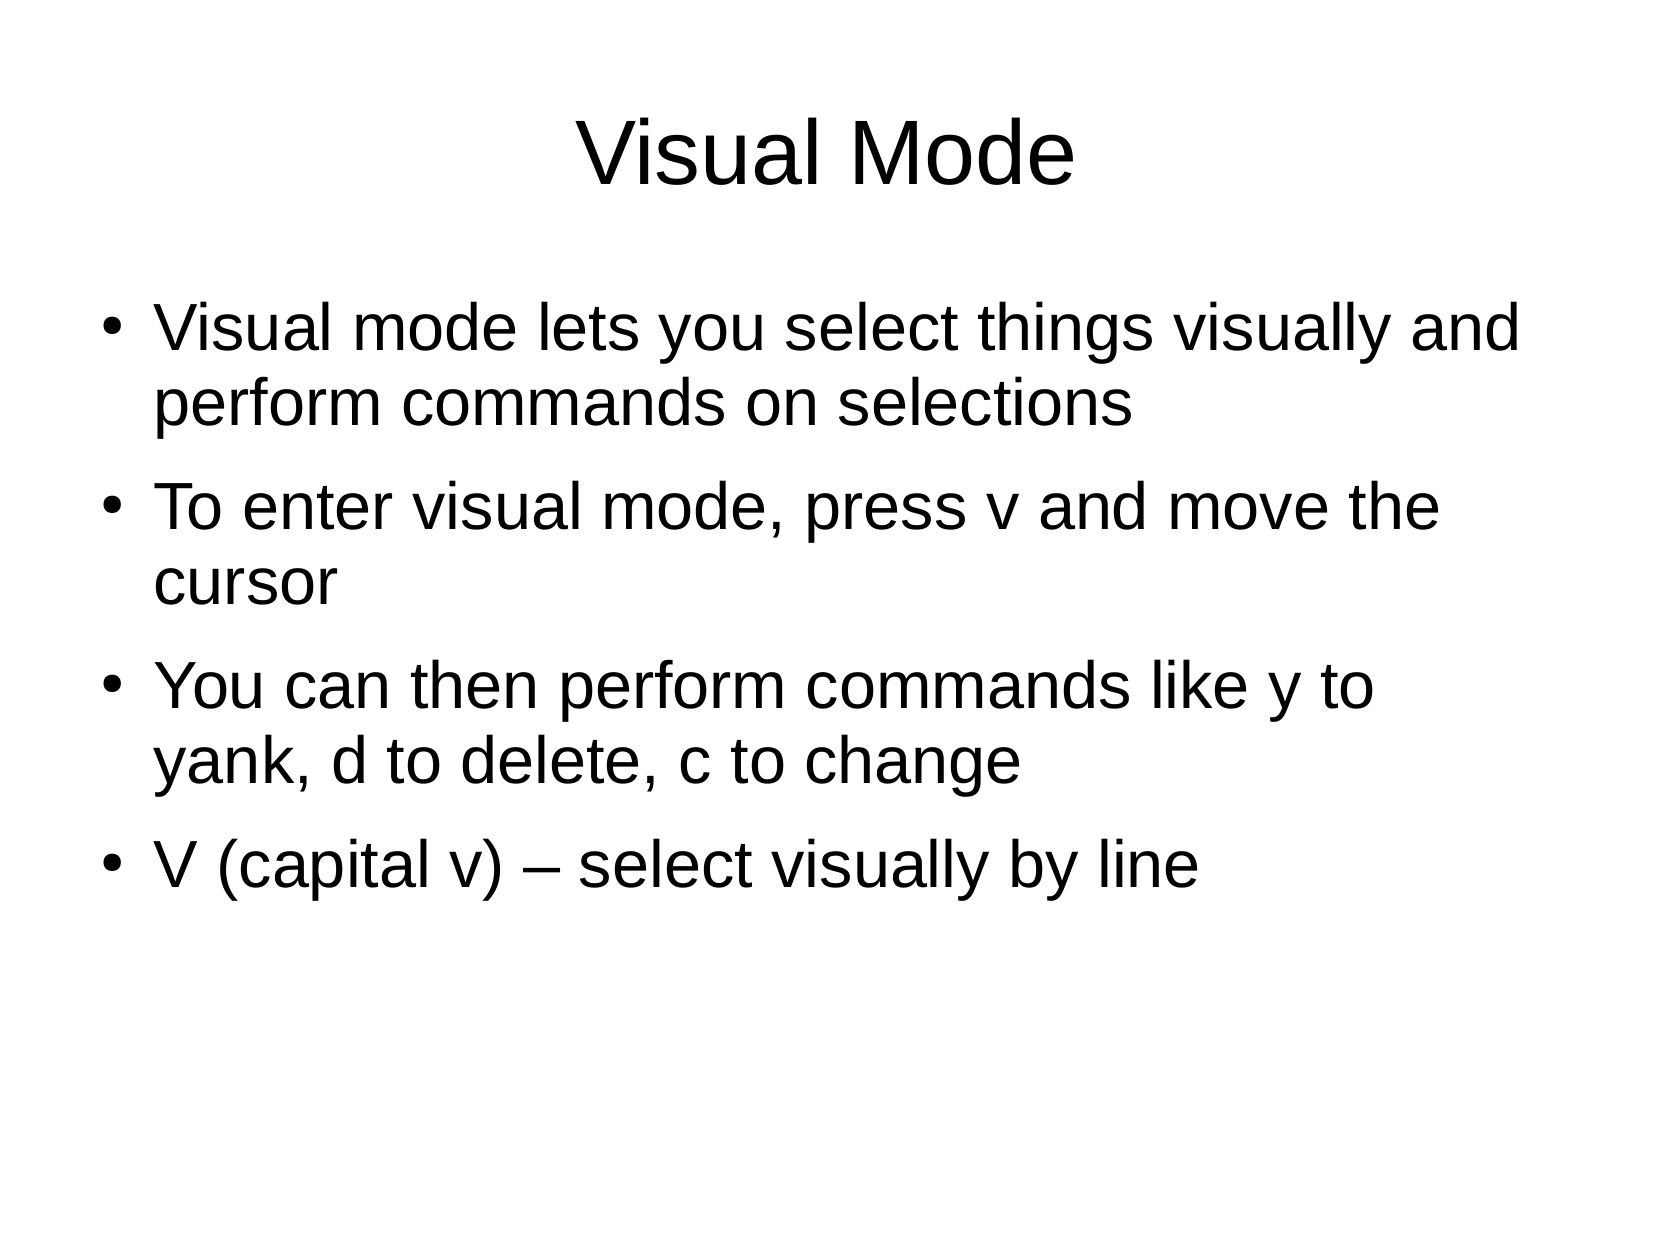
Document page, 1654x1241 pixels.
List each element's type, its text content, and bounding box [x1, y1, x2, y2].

list Visual mode lets you select things visually and perform commands on selections To enter visual mode, press v and move the cursor You can then perform commands like y to yank, d to delete, c to change V (capital v) – select visually by line [82, 290, 1538, 1010]
title Visual Mode [82, 49, 1571, 257]
